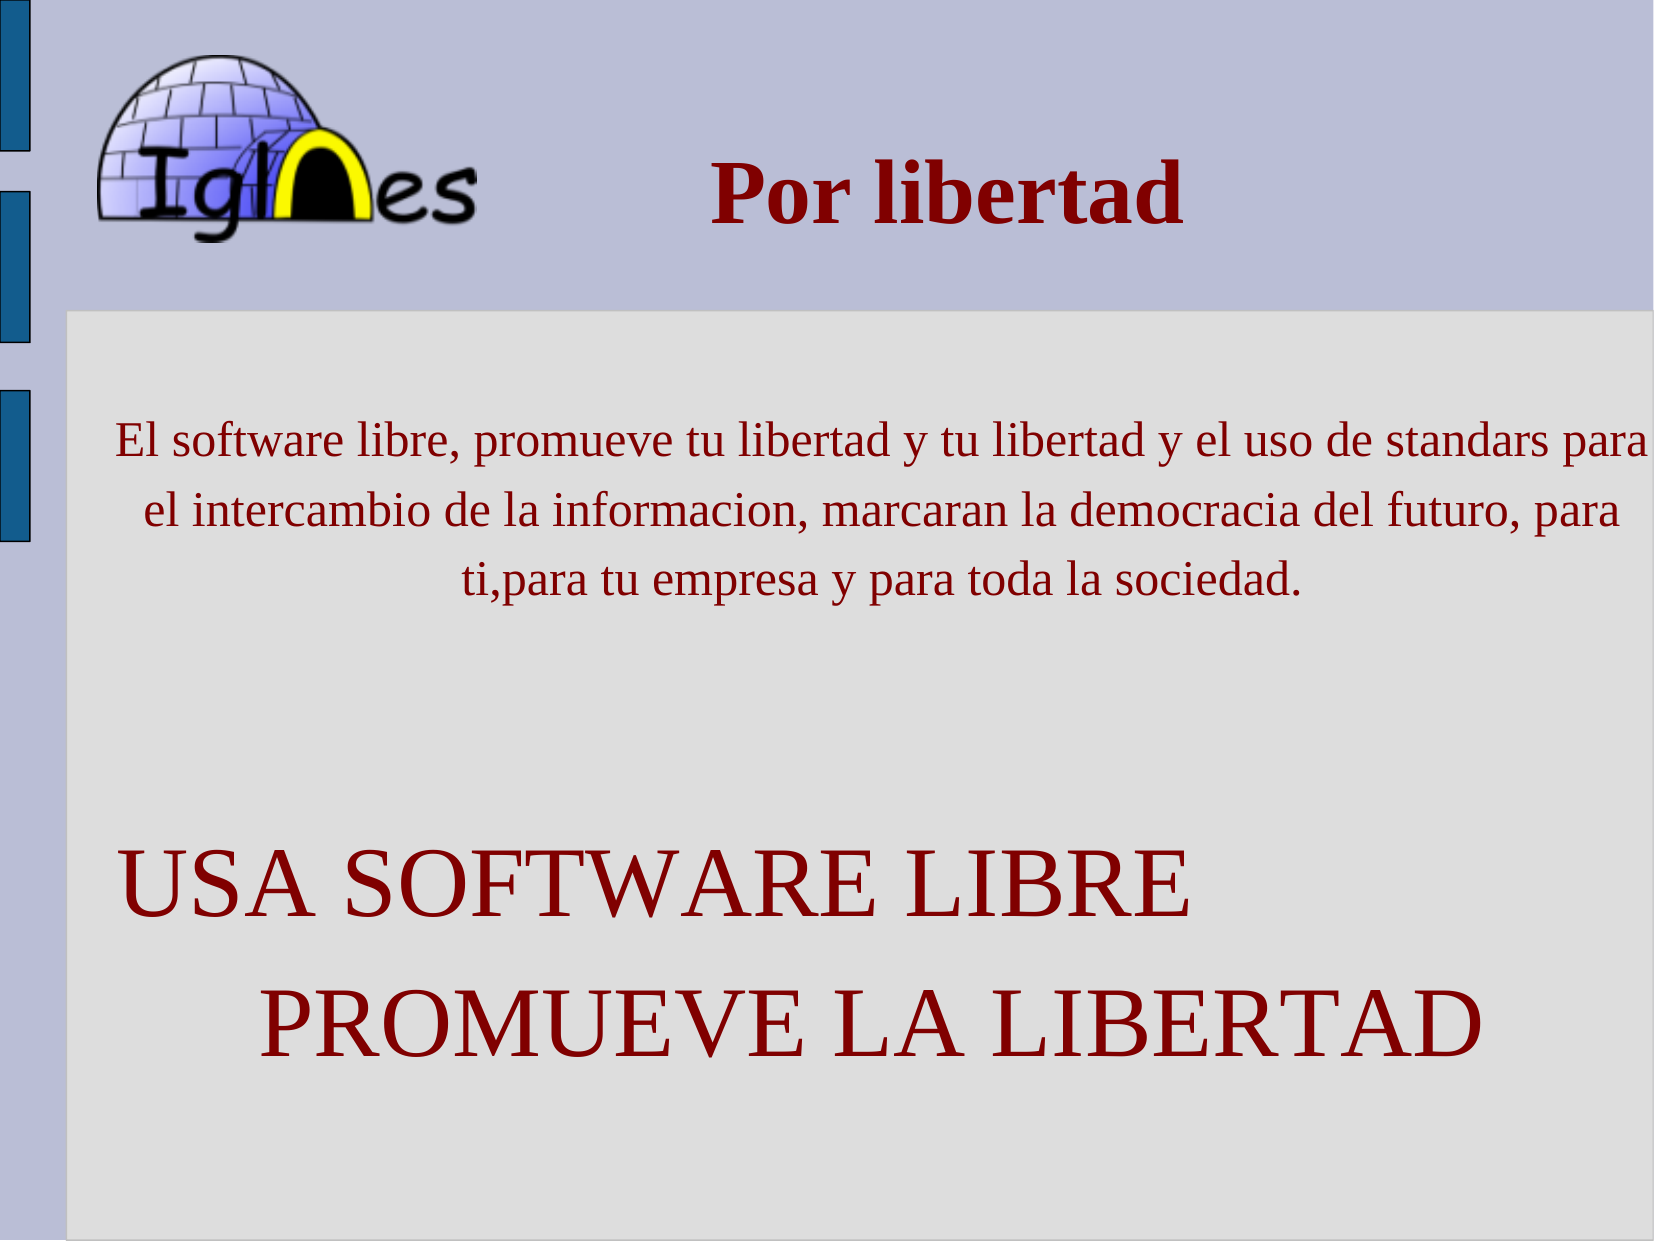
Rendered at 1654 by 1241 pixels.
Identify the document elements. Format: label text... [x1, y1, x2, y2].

picture [97, 55, 477, 243]
text_box El software libre, promueve tu libertad y tu libertad y el uso de standars para el intercambio de la informacion, marcaran la democracia del futuro, para ti,para tu empresa y para toda la sociedad. [110, 397, 1654, 606]
title Por libertad [241, 80, 1654, 288]
text_box USA SOFTWARE LIBRE PROMUEVE LA LIBERTAD [116, 797, 1628, 1077]
